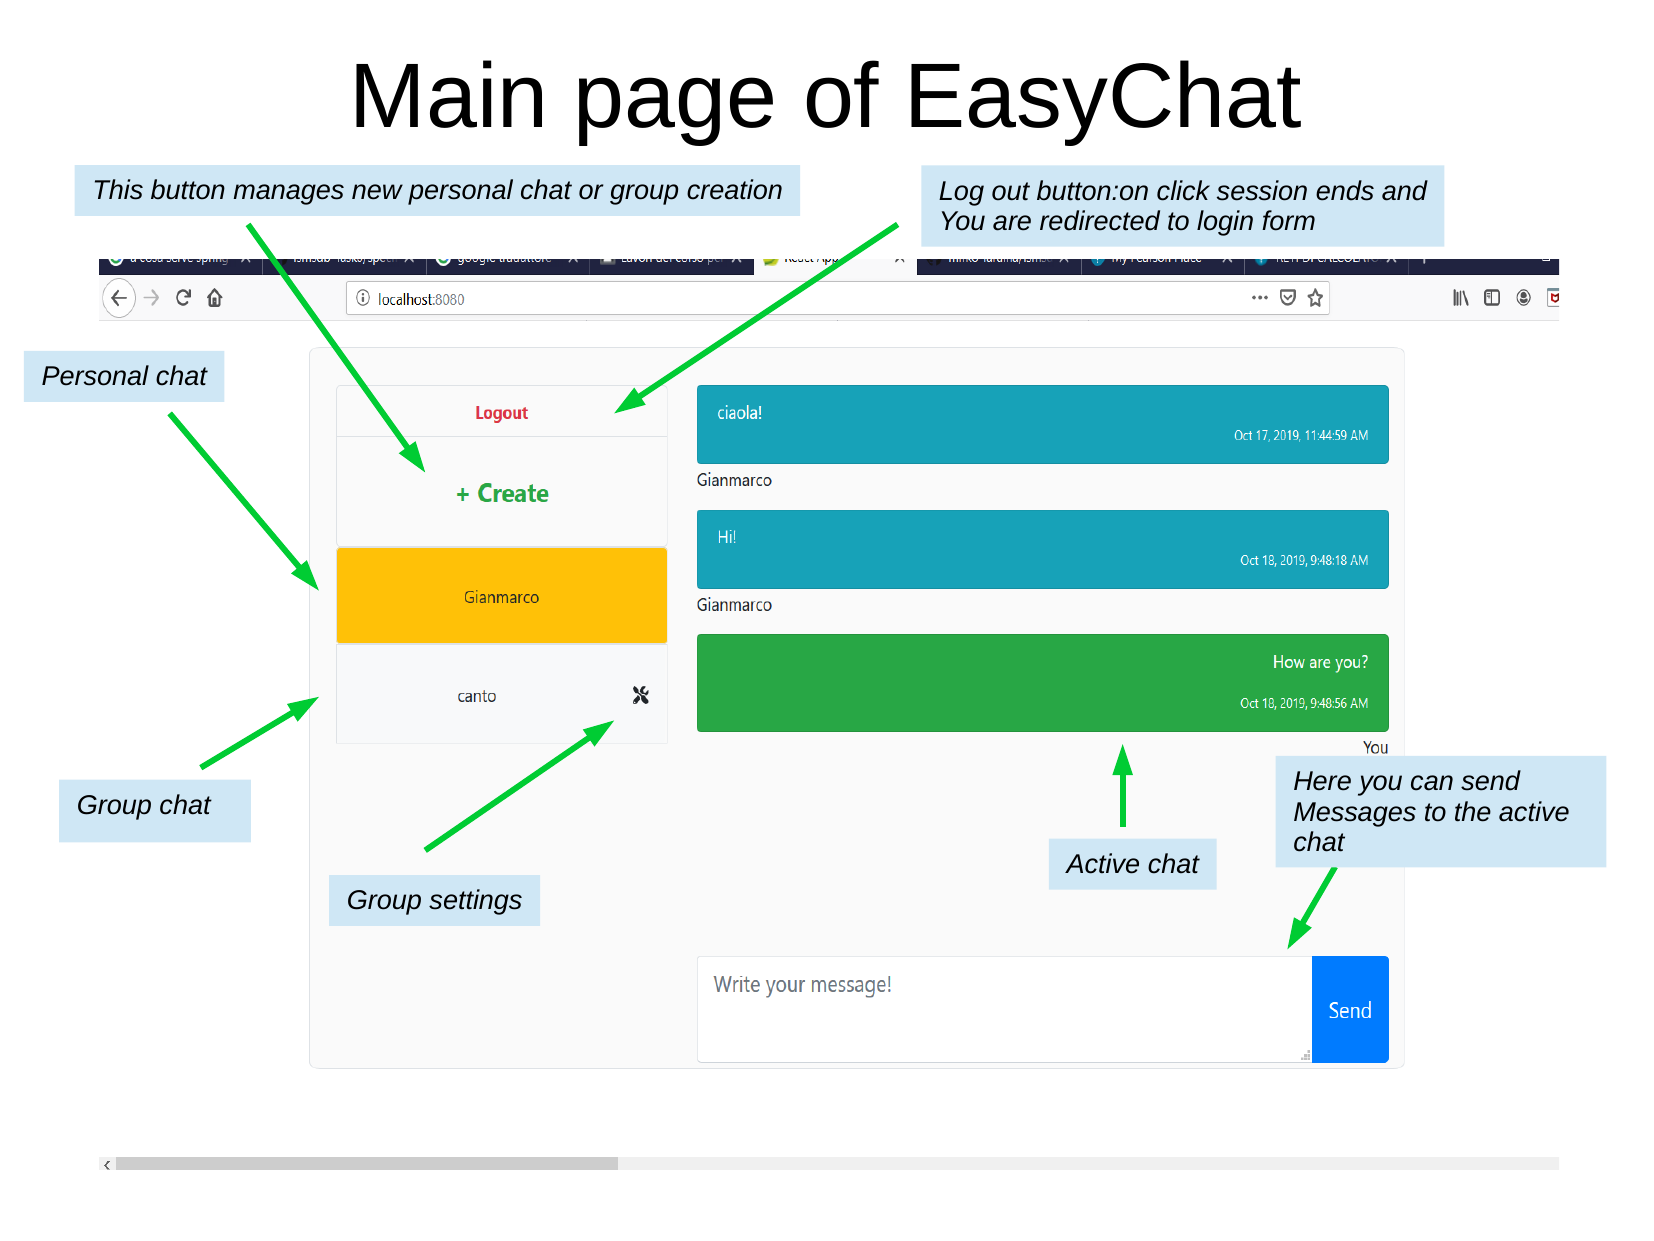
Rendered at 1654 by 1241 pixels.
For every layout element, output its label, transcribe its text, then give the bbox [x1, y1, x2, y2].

text_box Log out button:on click session ends and You are redirected to login form [921, 165, 1445, 247]
text_box Group chat [59, 779, 251, 843]
text_box This button manages new personal chat or group creation [74, 165, 800, 216]
text_box Group settings [329, 875, 541, 926]
title Main page of EasyChat [82, 44, 1571, 147]
text_box Active chat [1048, 838, 1217, 890]
text_box Here you can send Messages to the active chat [1275, 755, 1607, 867]
text_box Personal chat [23, 350, 225, 402]
picture [99, 259, 1560, 1170]
